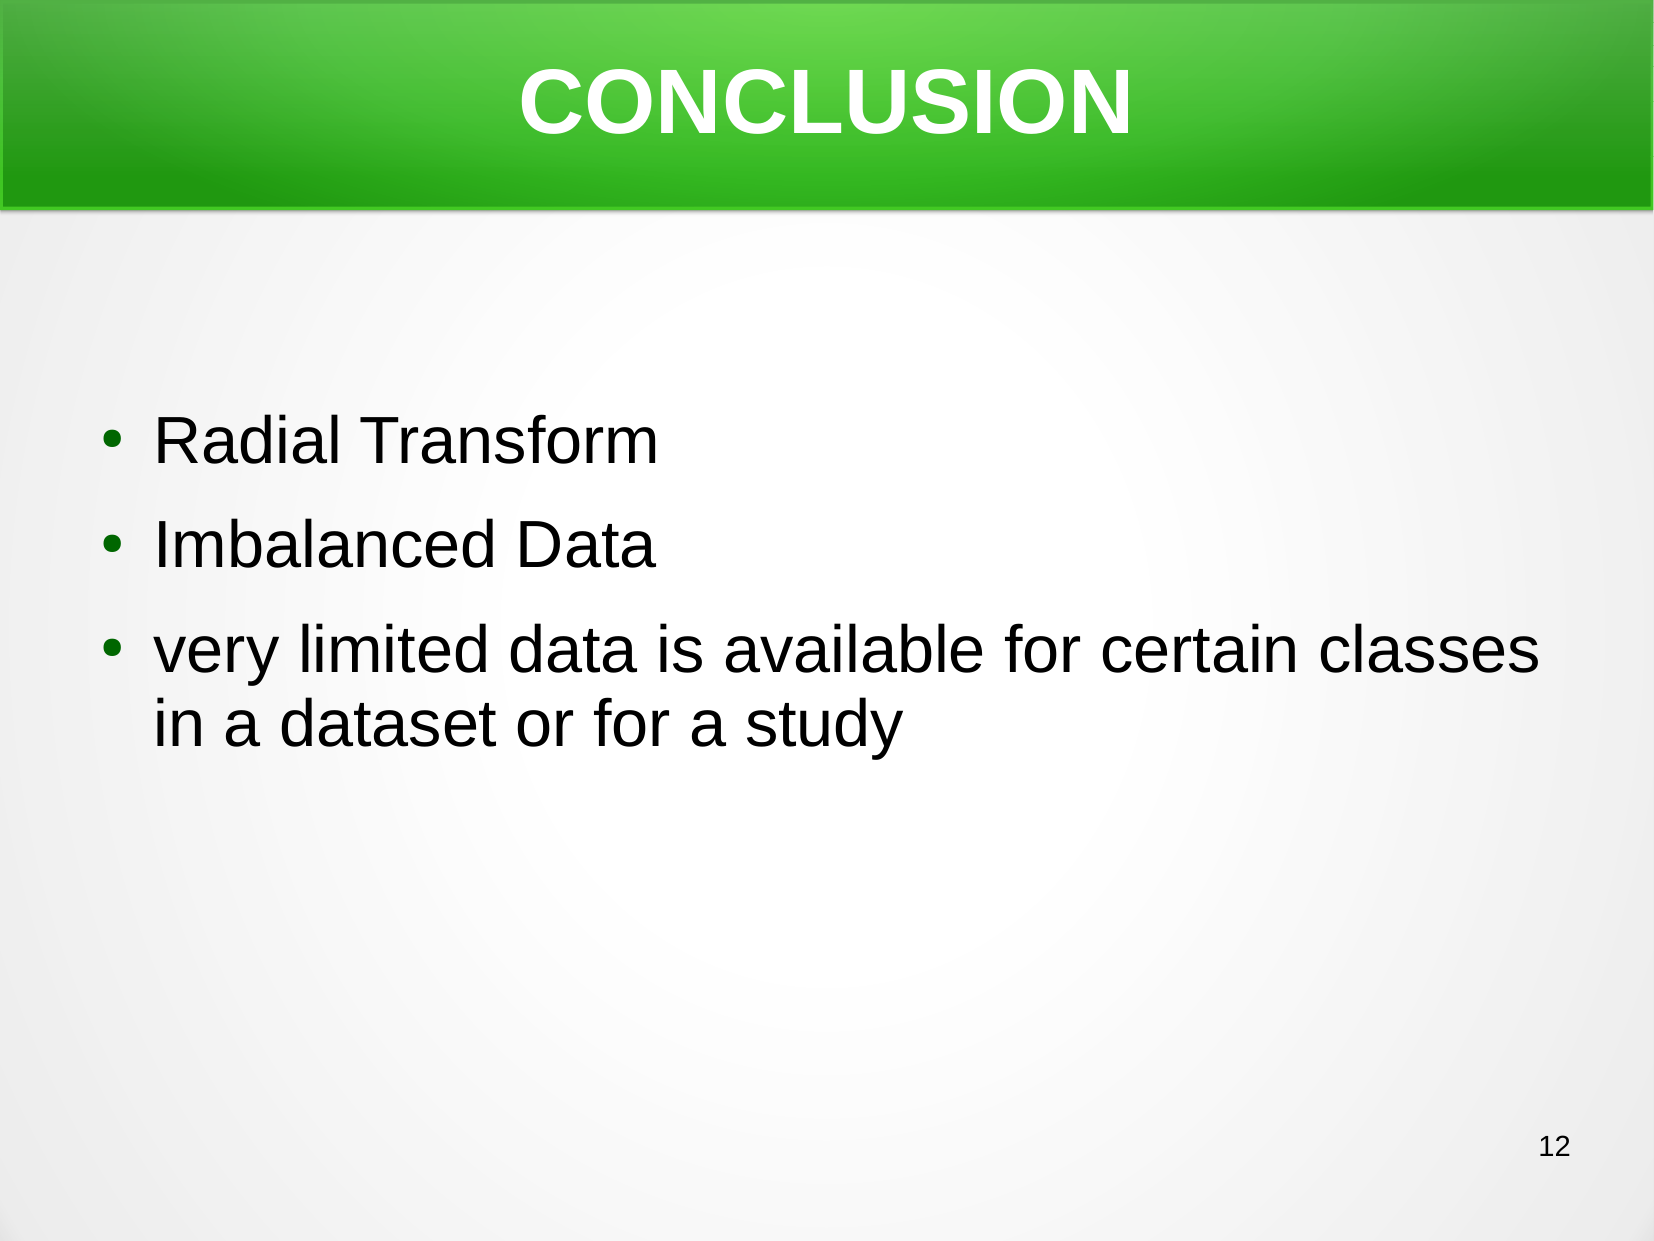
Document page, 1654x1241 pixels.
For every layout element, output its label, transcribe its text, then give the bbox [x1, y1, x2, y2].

title CONCLUSION [82, 49, 1571, 257]
list Radial Transform Imbalanced Data very limited data is available for certain classes in a dataset or for a study [82, 299, 1571, 1019]
